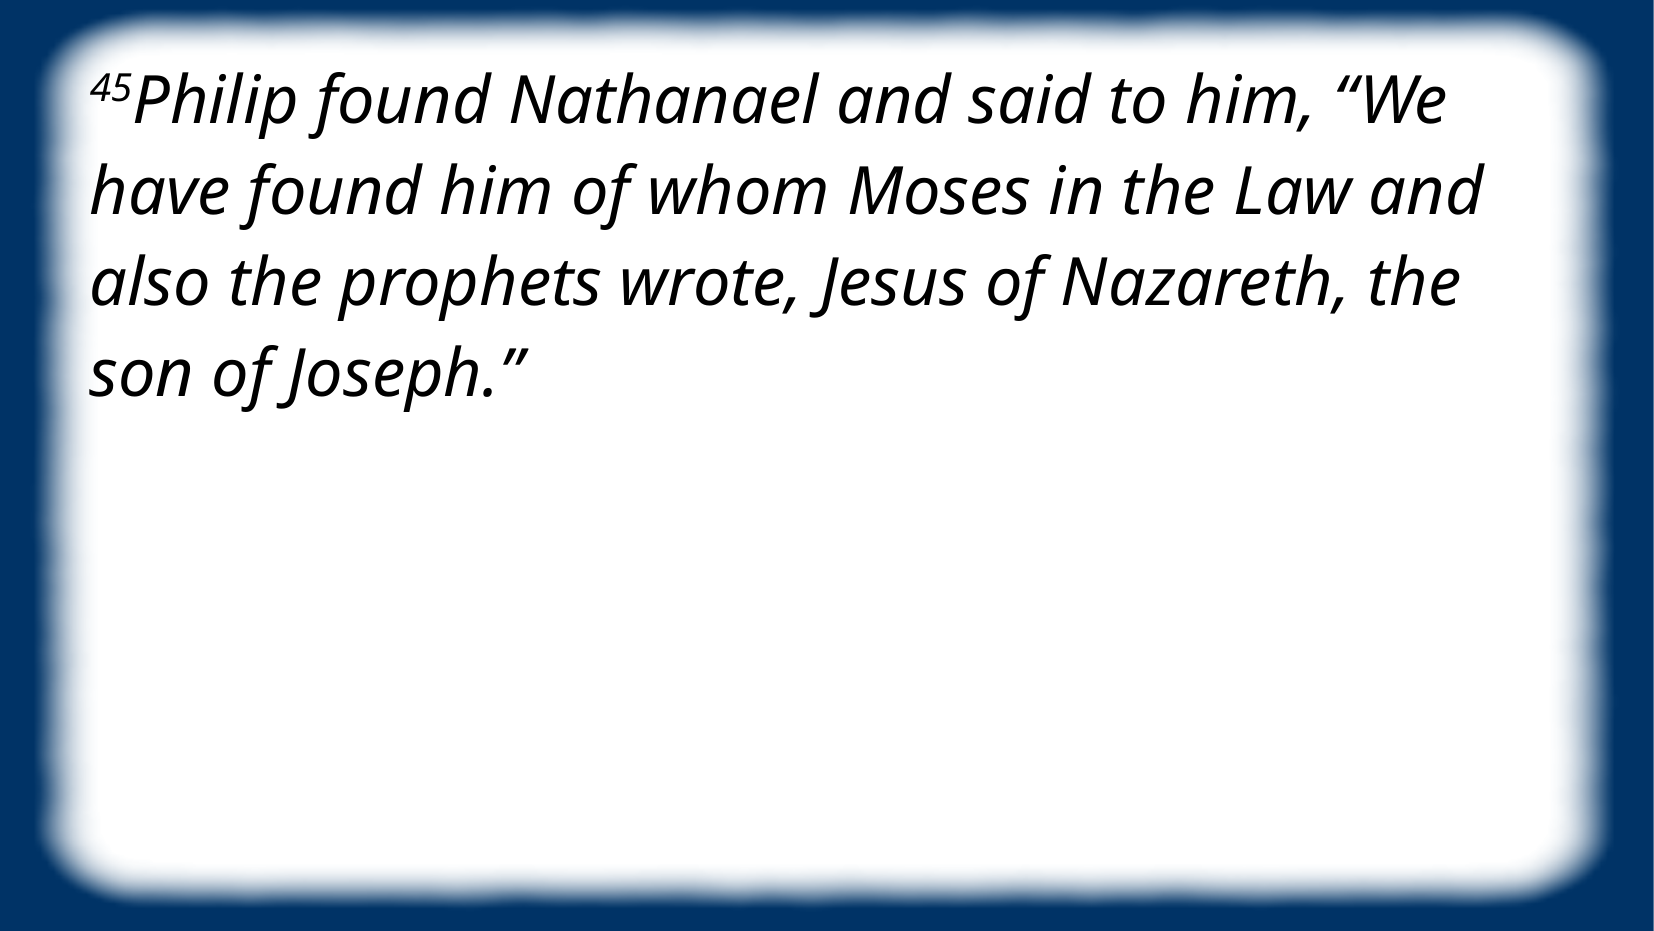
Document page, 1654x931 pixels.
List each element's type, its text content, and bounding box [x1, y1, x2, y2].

picture [0, 0, 1654, 931]
text_box 45Philip found Nathanael and said to him, “We have found him of whom Moses in the Law and also the prophets wrote, Jesus of Nazareth, the son of Joseph.” [75, 45, 1576, 436]
